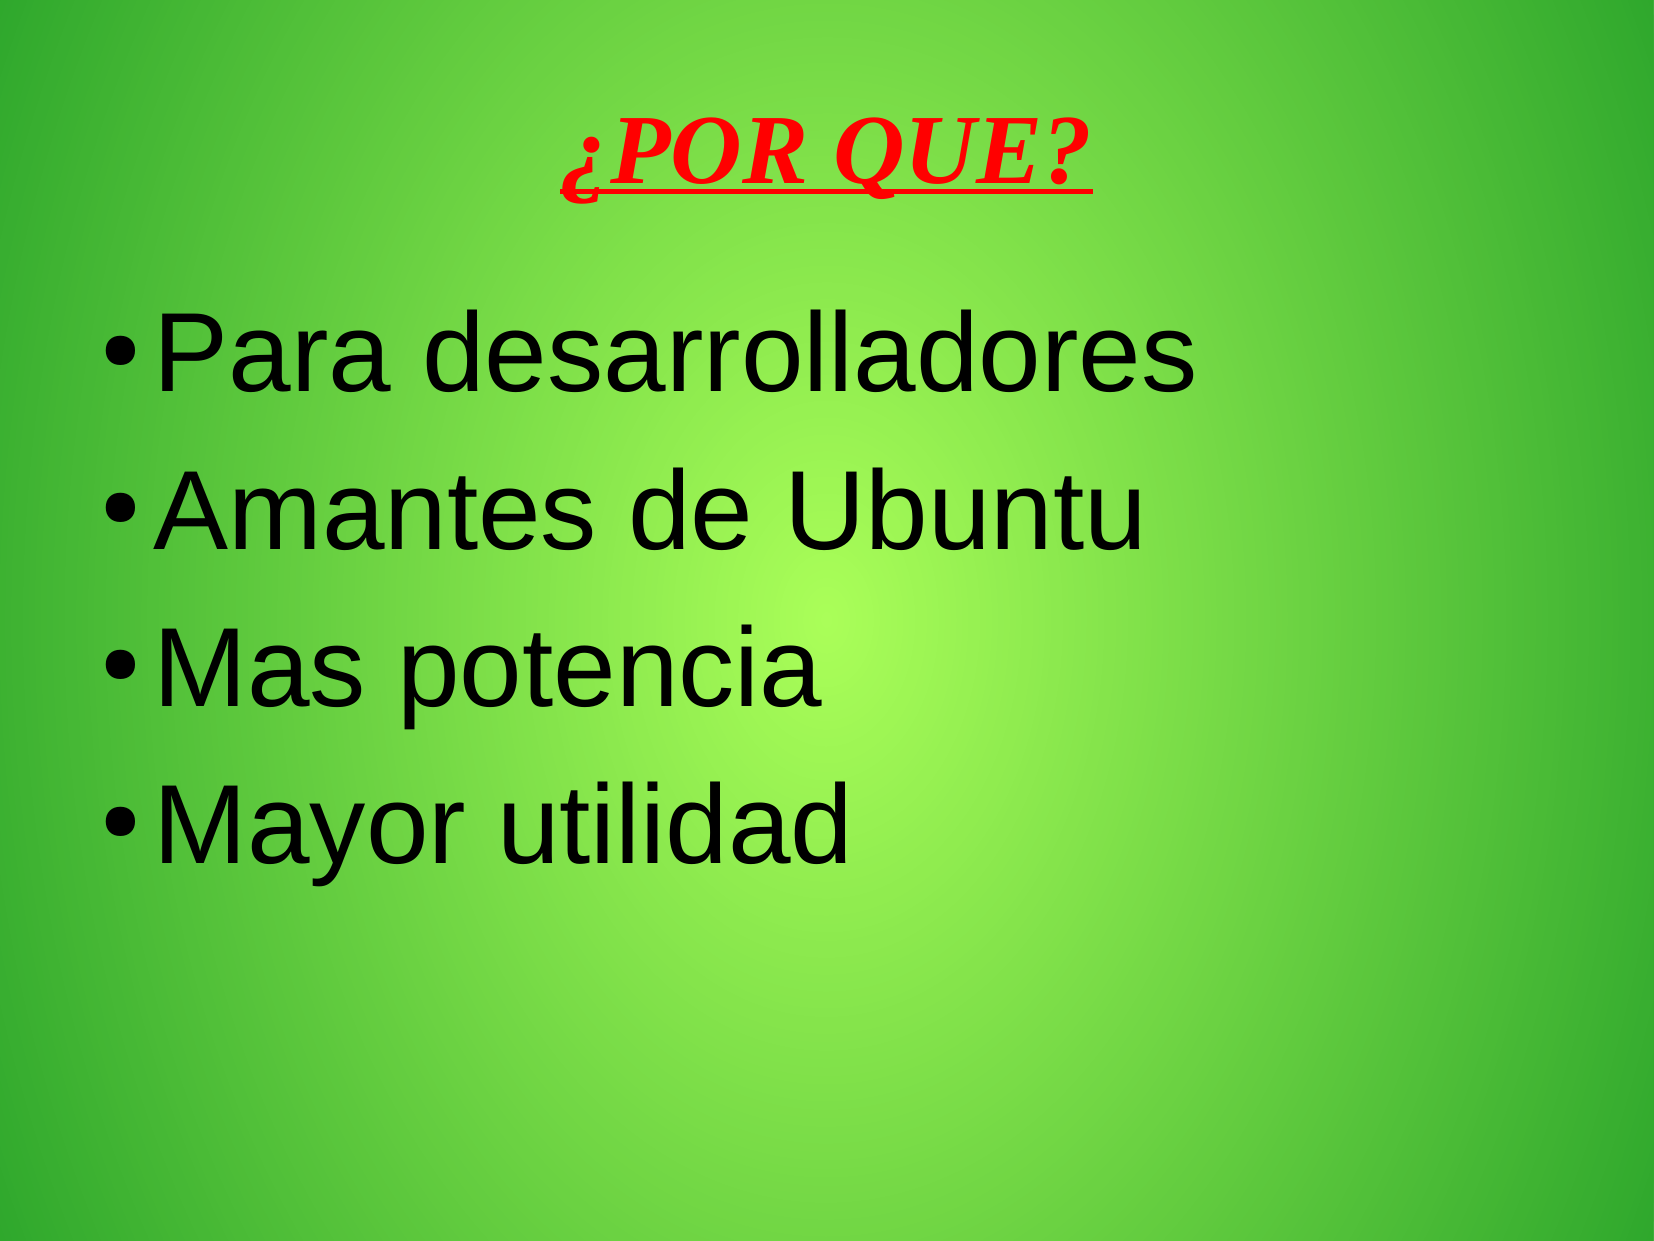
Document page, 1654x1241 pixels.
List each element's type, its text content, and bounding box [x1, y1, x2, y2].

title ¿POR QUE? [82, 47, 1571, 252]
list Para desarrolladores Amantes de Ubuntu Mas potencia Mayor utilidad [82, 290, 1571, 1010]
